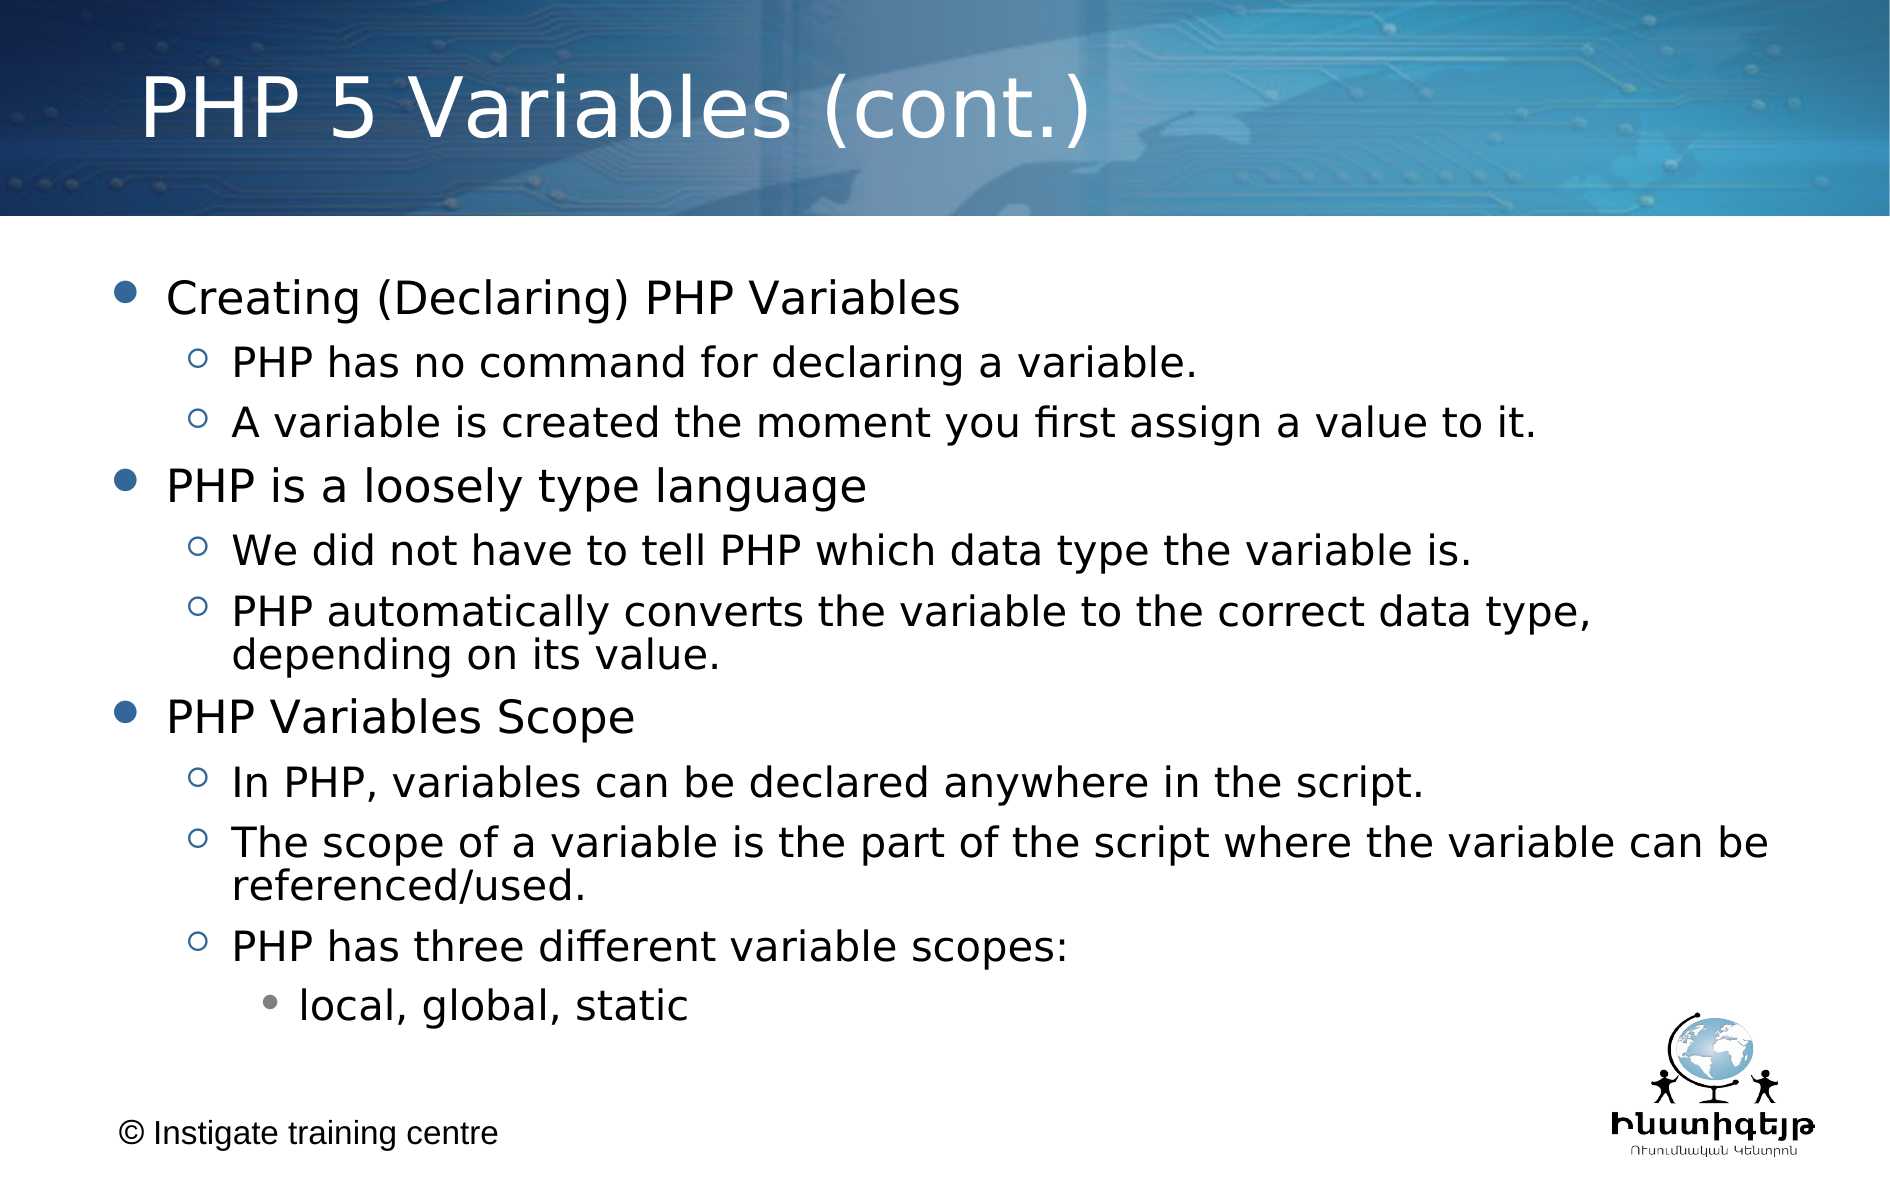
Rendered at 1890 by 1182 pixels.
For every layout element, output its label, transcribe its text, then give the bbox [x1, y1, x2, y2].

list Creating (Declaring) PHP Variables PHP has no command for declaring a variable. A variable is created the moment you first assign a value to it. PHP is a loosely type language We did not have to tell PHP which data type the variable is. PHP automatically converts the variable to the correct data type, depending on its value. PHP Variables Scope In PHP, variables can be declared anywhere in the script. The scope of a variable is the part of the script where the variable can be referenced/used. PHP has three different variable scopes: local, global, static [110, 276, 1801, 303]
text_box PHP 5 Variables (cont.) [138, 82, 1801, 87]
picture [1612, 1012, 1815, 1157]
picture [0, 0, 1890, 216]
